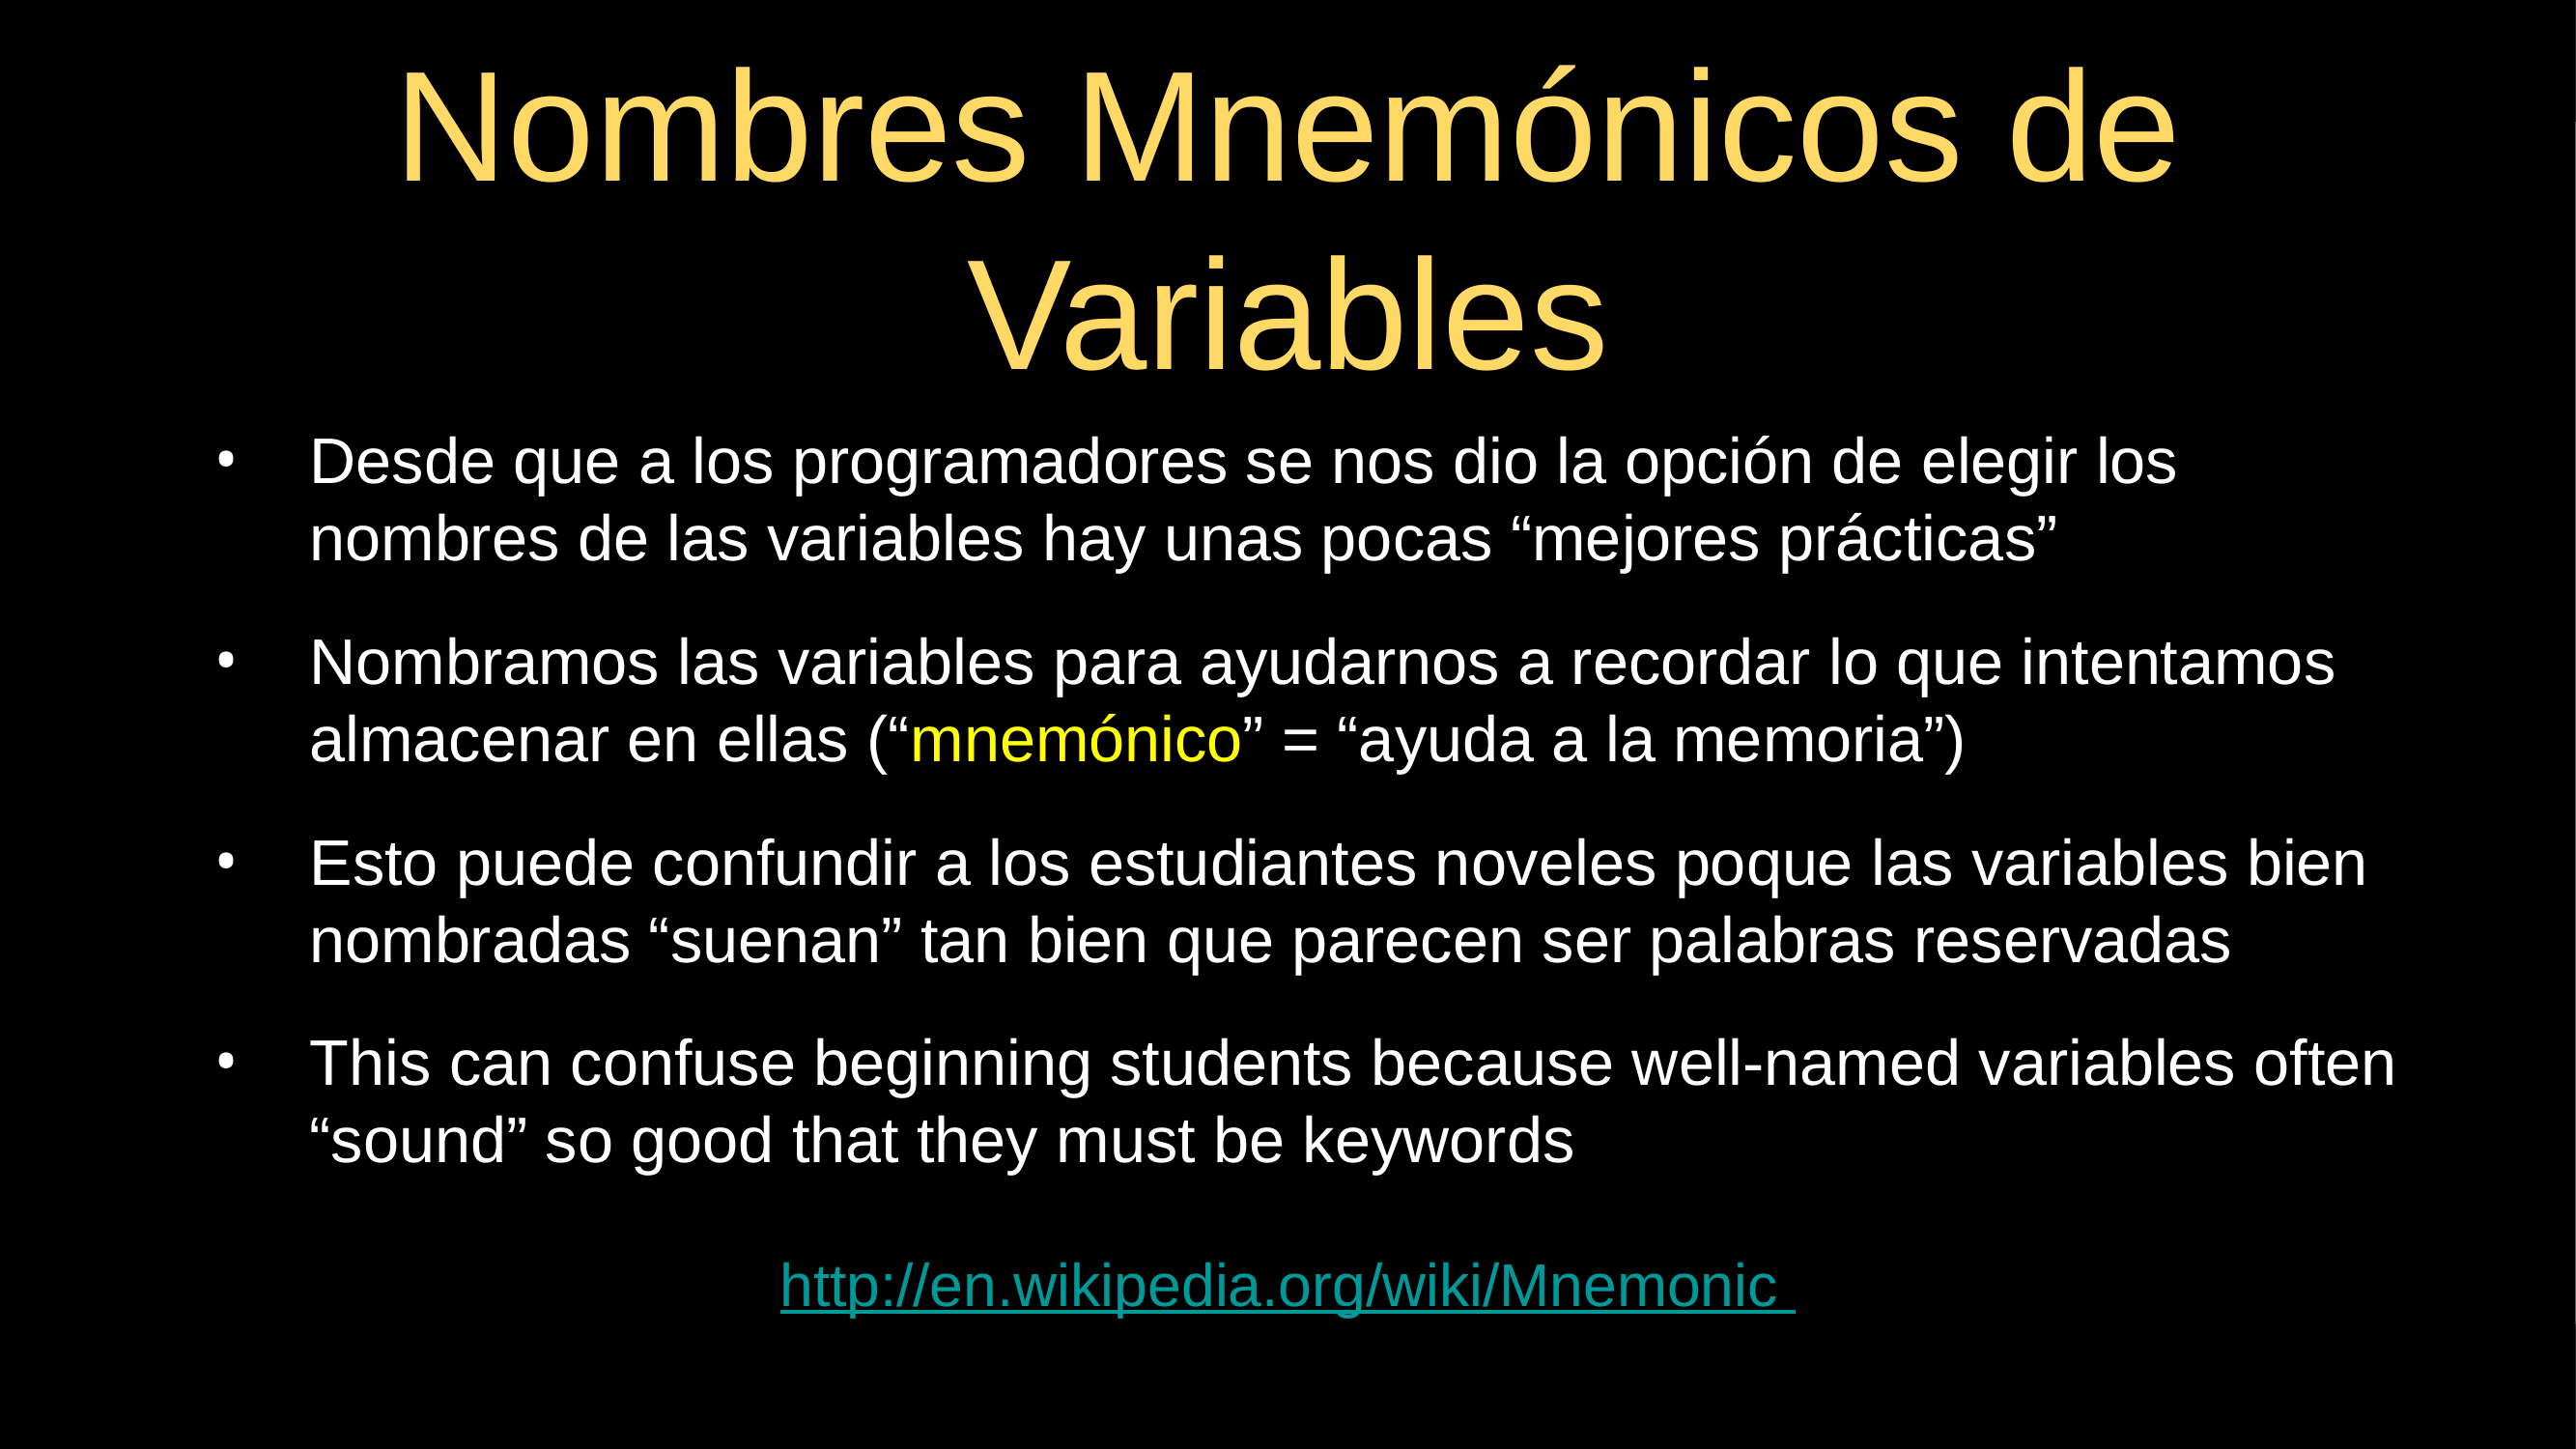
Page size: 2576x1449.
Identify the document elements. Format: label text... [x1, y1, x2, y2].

list Desde que a los programadores se nos dio la opción de elegir los nombres de las variables hay unas pocas “mejores prácticas” Nombramos las variables para ayudarnos a recordar lo que intentamos almacenar en ellas (“mnemónico” = “ayuda a la memoria”) Esto puede confundir a los estudiantes noveles poque las variables bien nombradas “suenan” tan bien que parecen ser palabras reservadas This can confuse beginning students because well-named variables often “sound” so good that they must be keywords [127, 401, 2446, 1194]
text_box http://en.wikipedia.org/wiki/Mnemonic [630, 1230, 1945, 1335]
title Nombres Mnemónicos de Variables [128, 124, 2448, 300]
